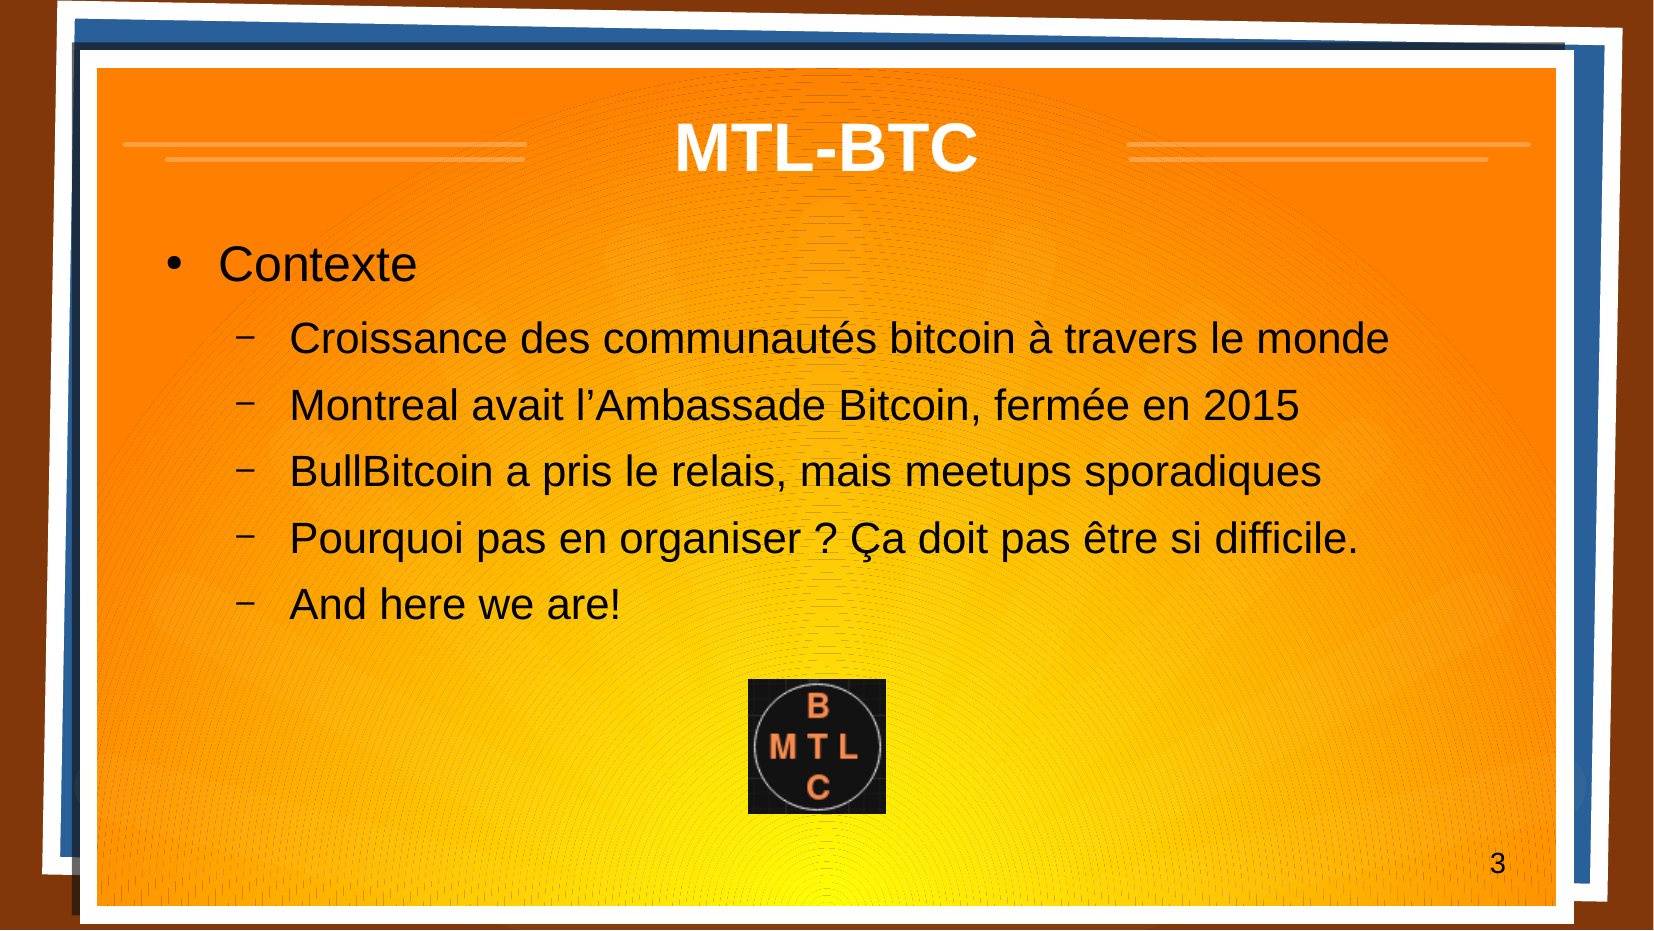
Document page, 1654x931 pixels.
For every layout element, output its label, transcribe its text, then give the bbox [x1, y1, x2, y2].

picture [748, 679, 886, 814]
title MTL-BTC [531, 73, 1123, 222]
list Contexte Croissance des communautés bitcoin à travers le monde Montreal avait l’Ambassade Bitcoin, fermée en 2015 BullBitcoin a pris le relais, mais meetups sporadiques Pourquoi pas en organiser ? Ça doit pas être si difficile. And here we are! [147, 236, 1506, 827]
